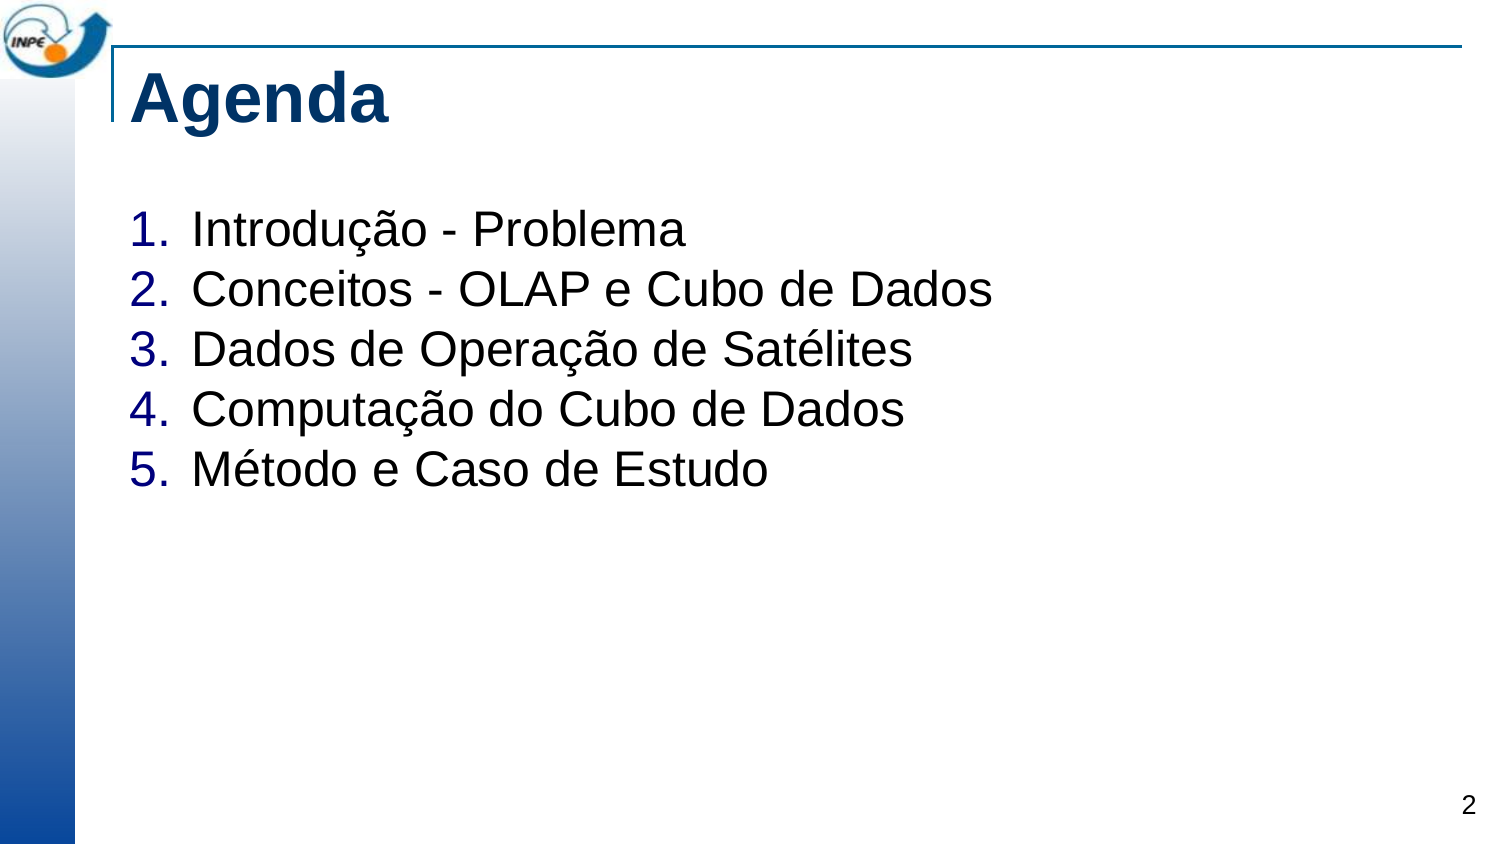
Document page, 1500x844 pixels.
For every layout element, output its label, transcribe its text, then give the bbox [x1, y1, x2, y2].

title Agenda [112, 46, 1450, 141]
slide_number <number> [1403, 779, 1494, 844]
picture [0, 0, 113, 79]
list Introdução - Problema Conceitos - OLAP e Cubo de Dados Dados de Operação de Satélites Computação do Cubo de Dados Método e Caso de Estudo [99, 187, 1450, 769]
